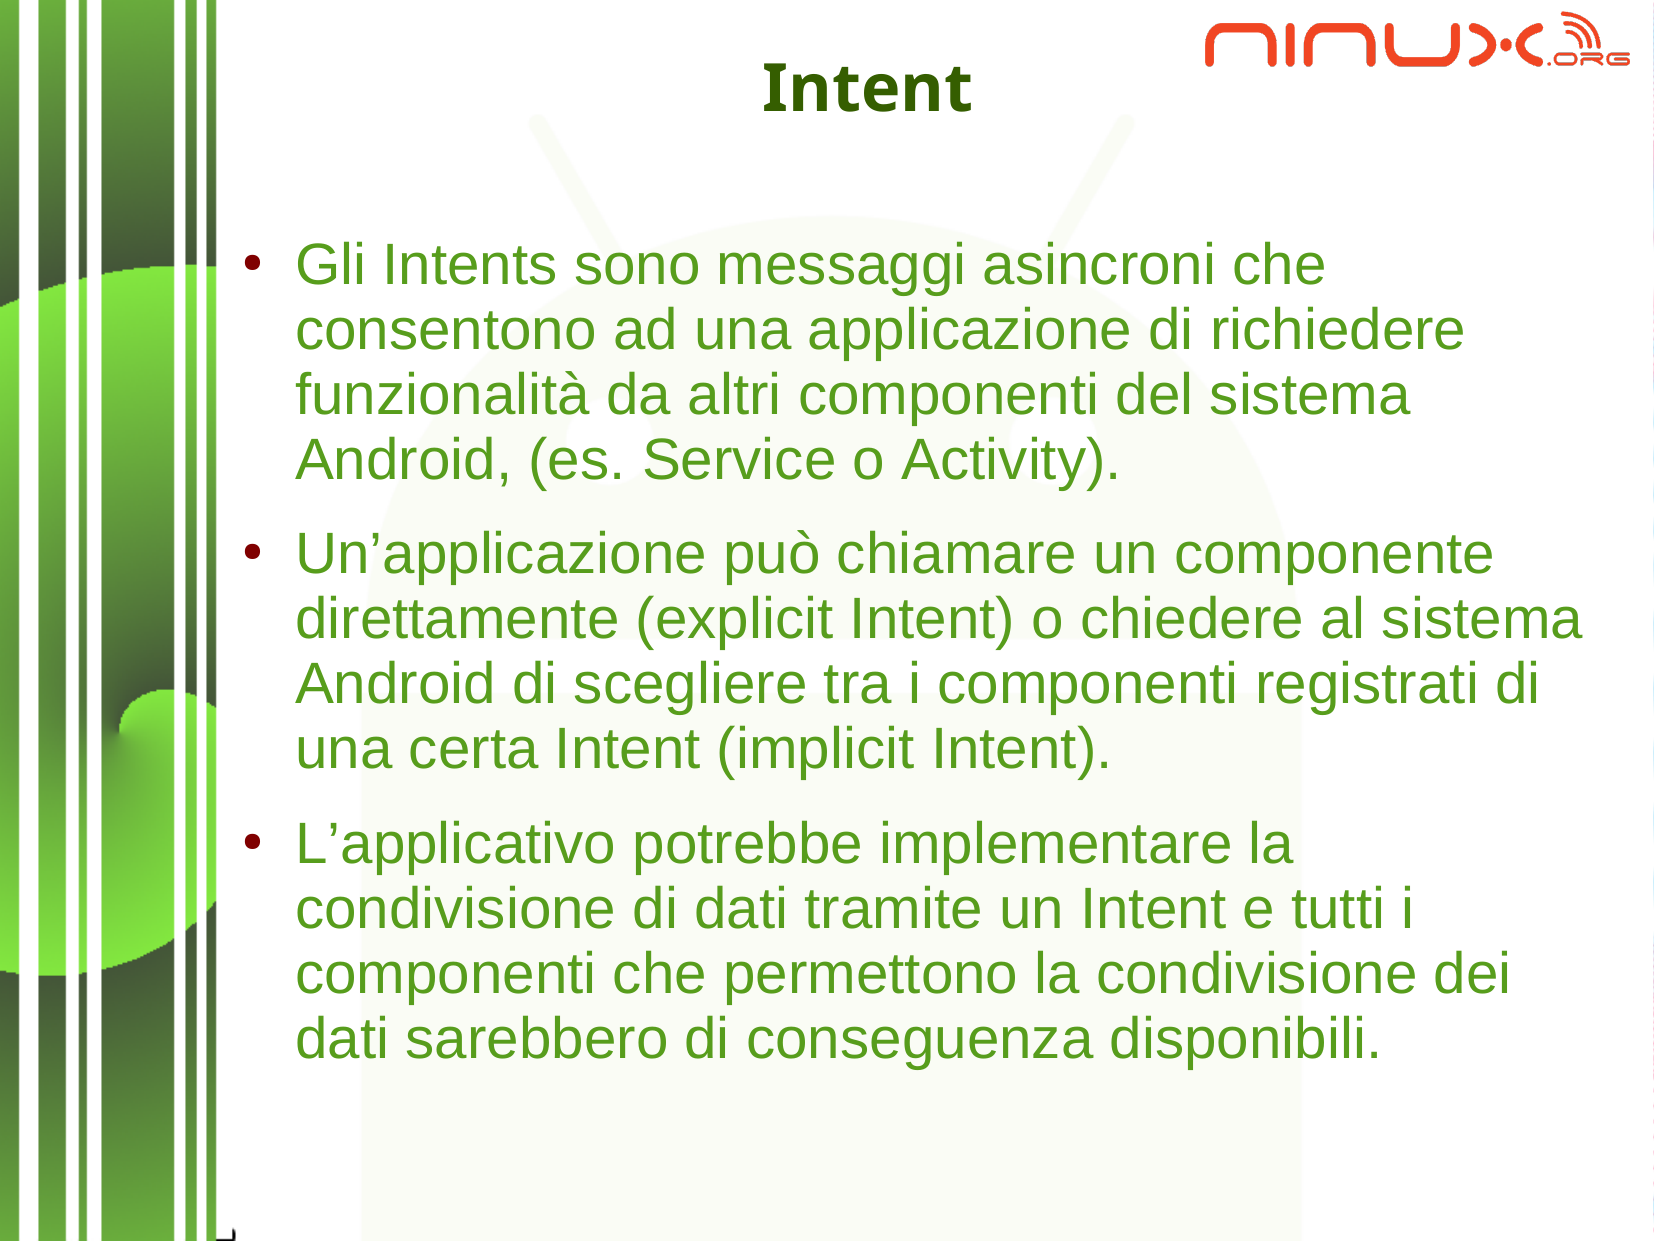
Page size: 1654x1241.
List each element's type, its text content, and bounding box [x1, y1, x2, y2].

picture [0, 0, 1654, 1241]
title Intent [236, 46, 1500, 125]
list Gli Intents sono messaggi asincroni che consentono ad una applicazione di richiedere funzionalità da altri componenti del sistema Android, (es. Service o Activity). Un’applicazione può chiamare un componente direttamente (explicit Intent) o chiedere al sistema Android di scegliere tra i componenti registrati di una certa Intent (implicit Intent). L’applicativo potrebbe implementare la condivisione di dati tramite un Intent e tutti i componenti che permettono la condivisione dei dati sarebbero di conseguenza disponibili. [224, 231, 1598, 1068]
